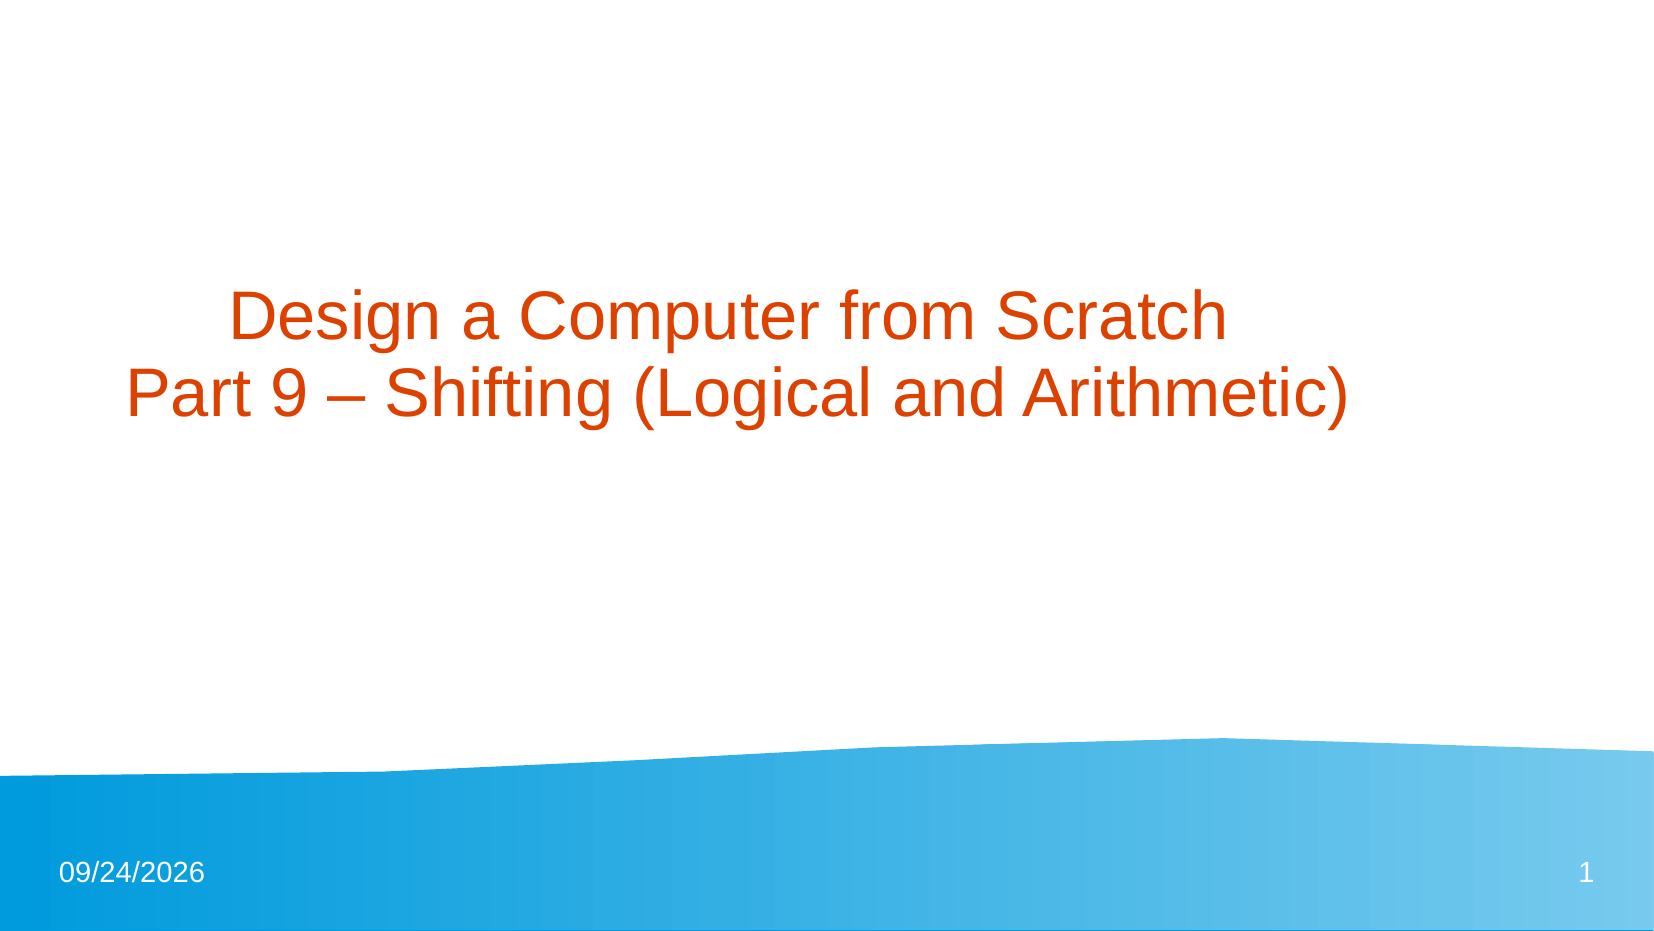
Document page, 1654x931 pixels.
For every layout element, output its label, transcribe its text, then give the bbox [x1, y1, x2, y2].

title Design a Computer from Scratch Part 9 – Shifting (Logical and Arithmetic) [0, 265, 1477, 443]
